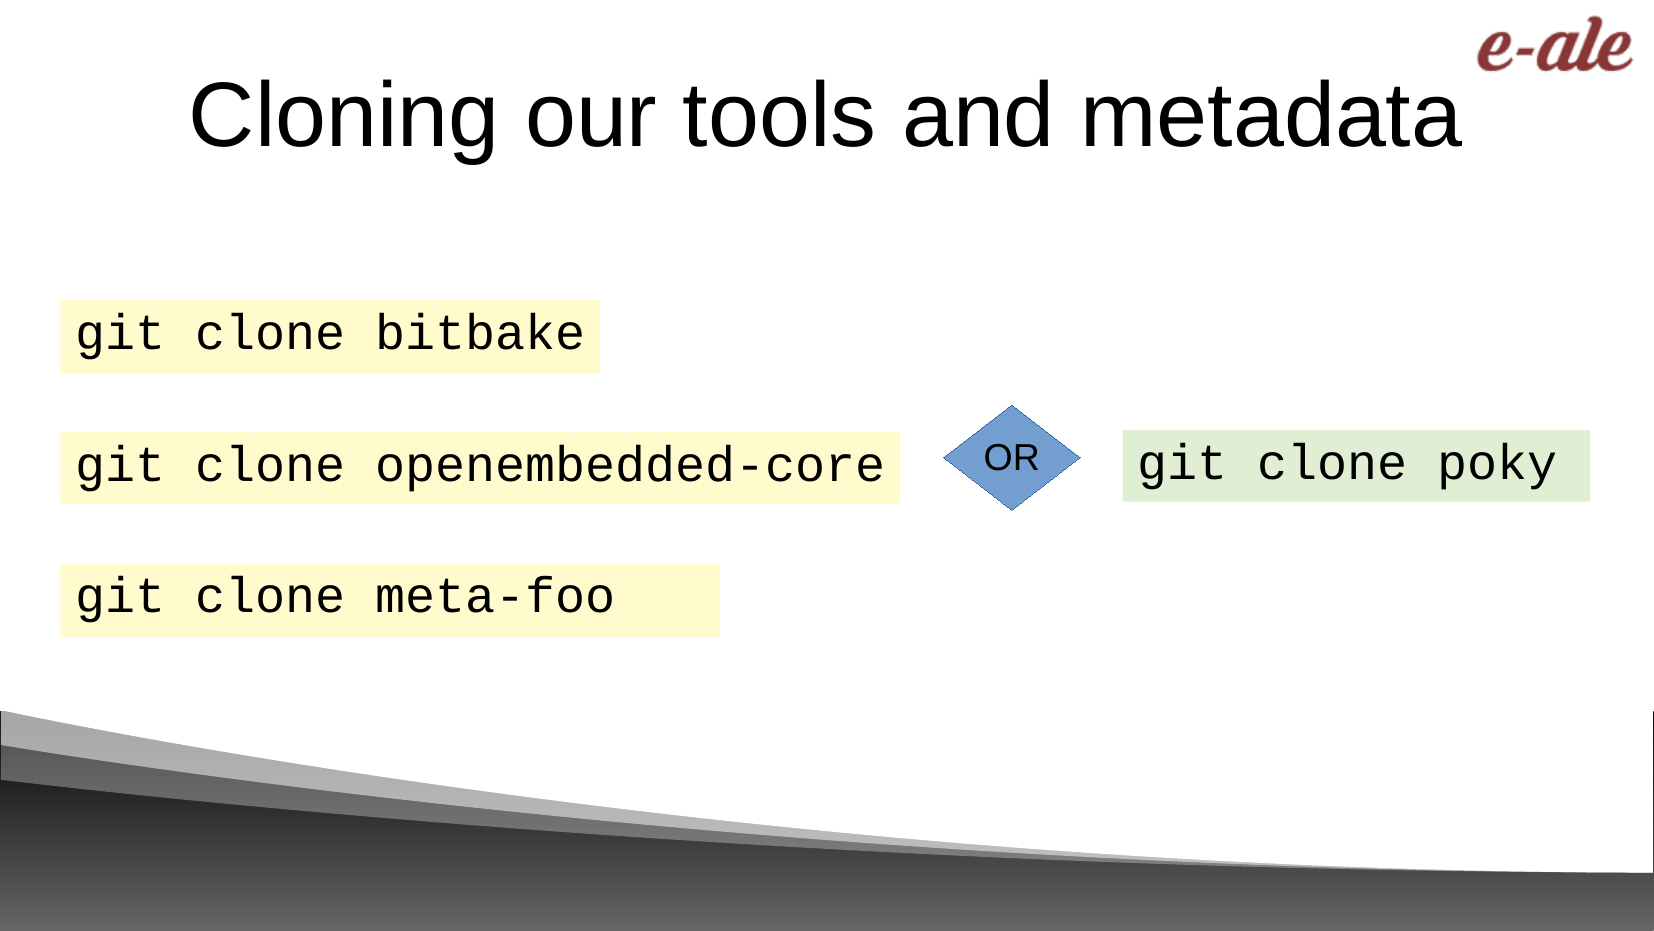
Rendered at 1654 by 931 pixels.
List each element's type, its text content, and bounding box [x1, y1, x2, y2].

text_box git clone meta-foo [60, 563, 721, 637]
title Cloning our tools and metadata [82, 37, 1571, 193]
text_box git clone bitbake [60, 300, 601, 374]
picture [1475, 15, 1636, 74]
text_box git clone openembedded-core [60, 431, 901, 497]
text_box git clone poky [1122, 430, 1591, 496]
text_box OR [943, 405, 1081, 511]
